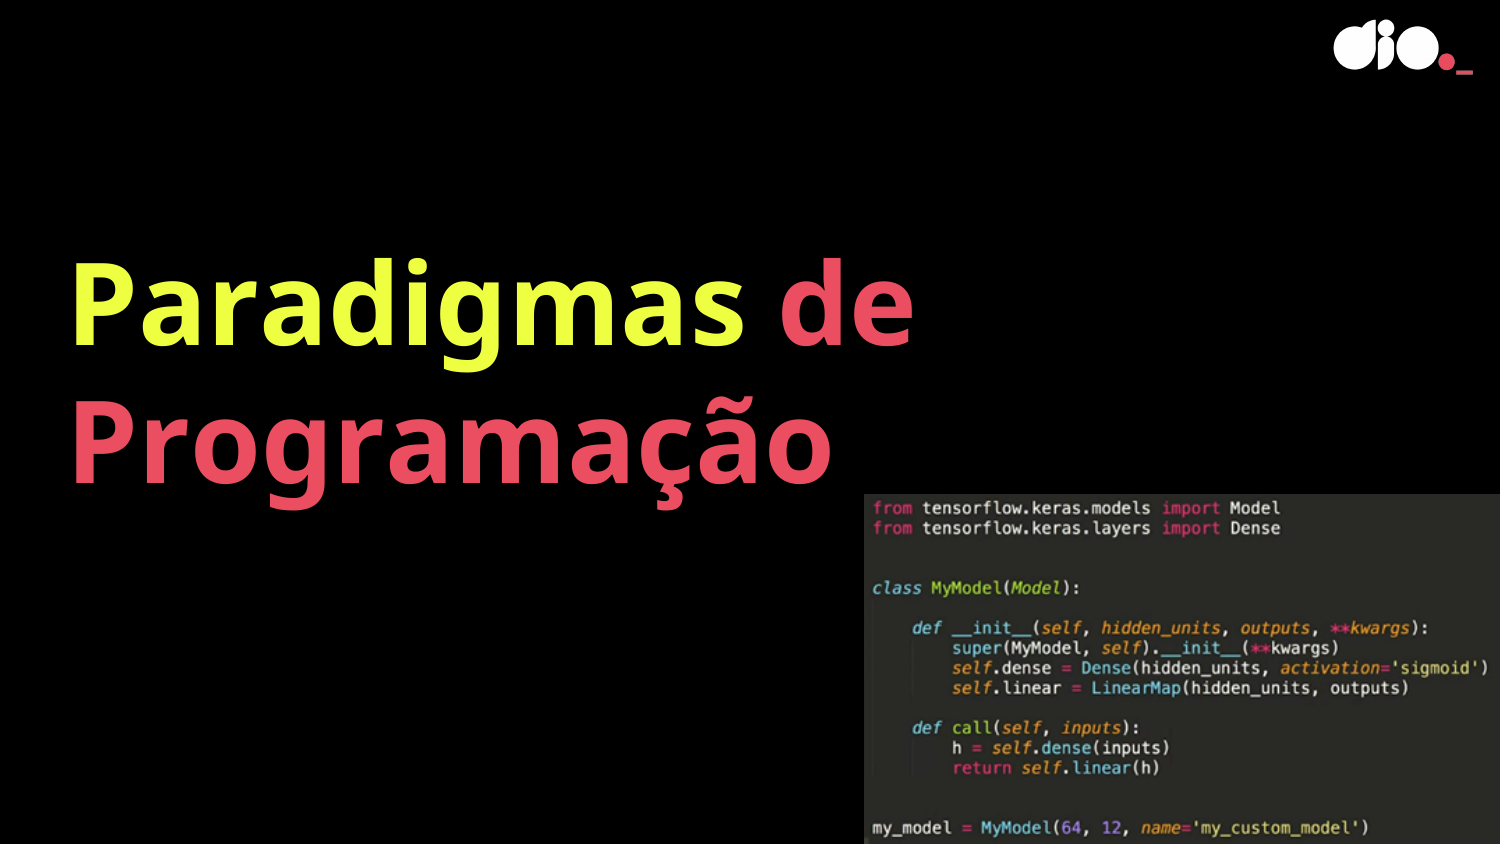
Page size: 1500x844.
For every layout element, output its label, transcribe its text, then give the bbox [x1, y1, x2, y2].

picture [1333, 19, 1473, 75]
text_box Paradigmas de Programação [51, 216, 1270, 366]
picture [864, 495, 1500, 844]
text_box [0, 0, 1500, 844]
